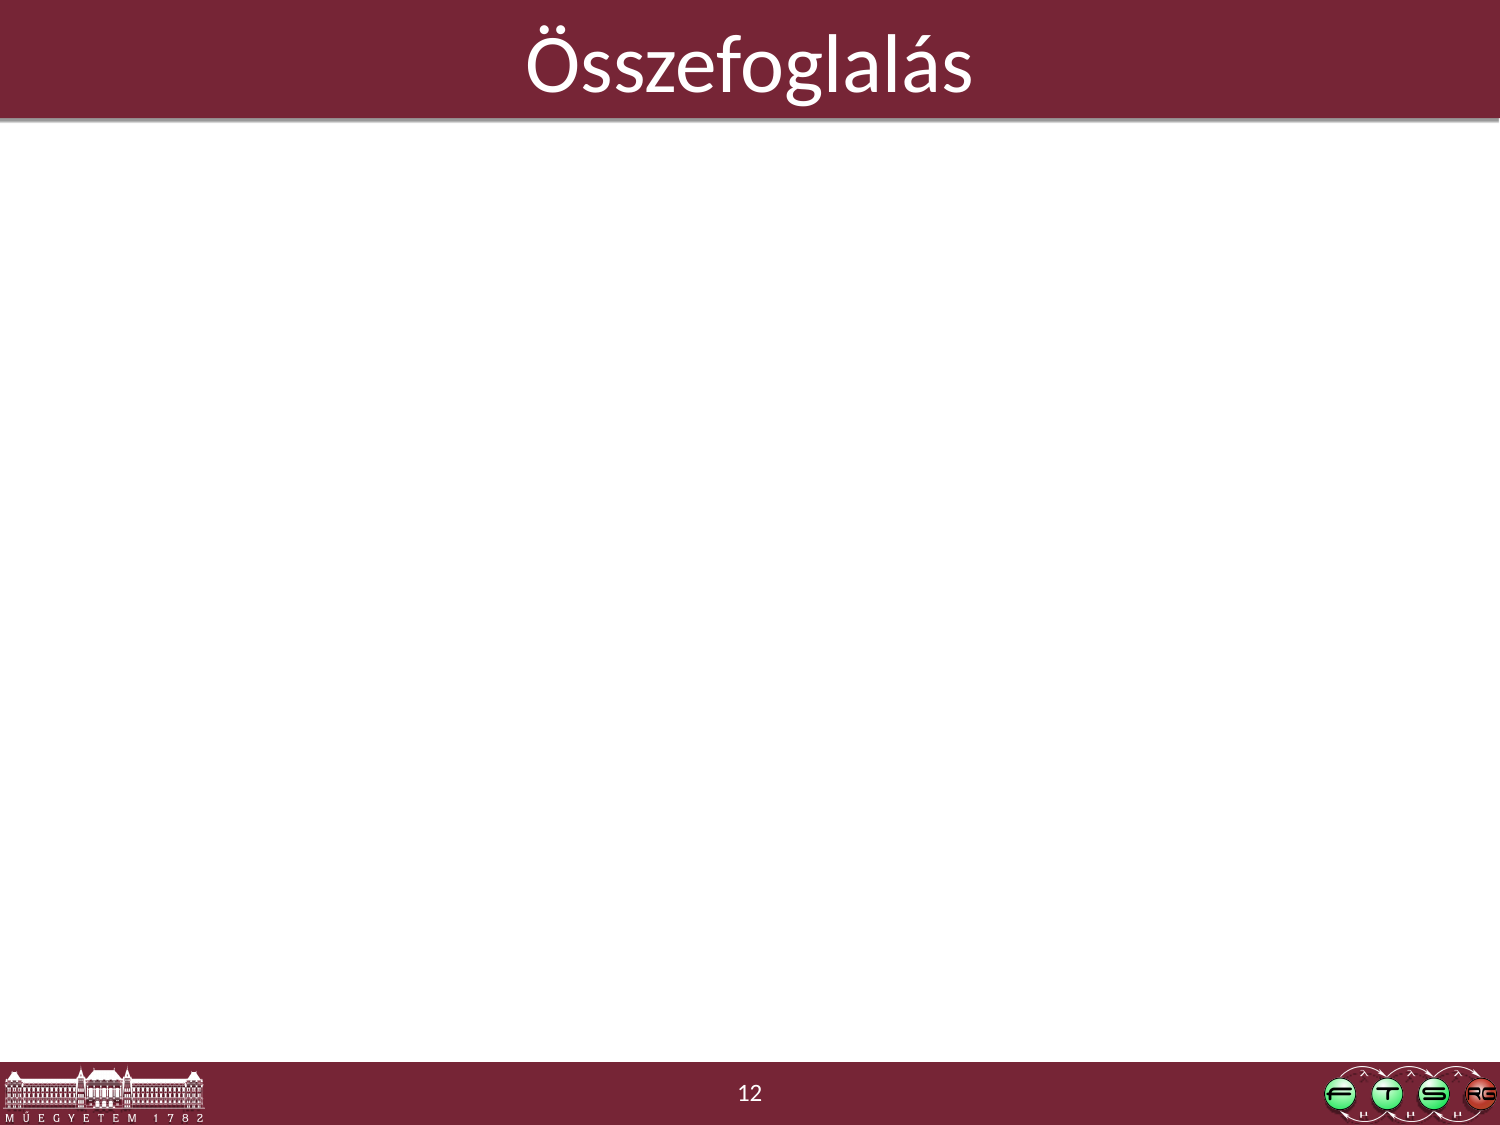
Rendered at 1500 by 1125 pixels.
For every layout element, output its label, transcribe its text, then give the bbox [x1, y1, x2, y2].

picture [1324, 1066, 1497, 1122]
text_box <number> [581, 1061, 919, 1122]
picture [3, 1064, 205, 1122]
title Összefoglalás [0, 0, 1500, 119]
